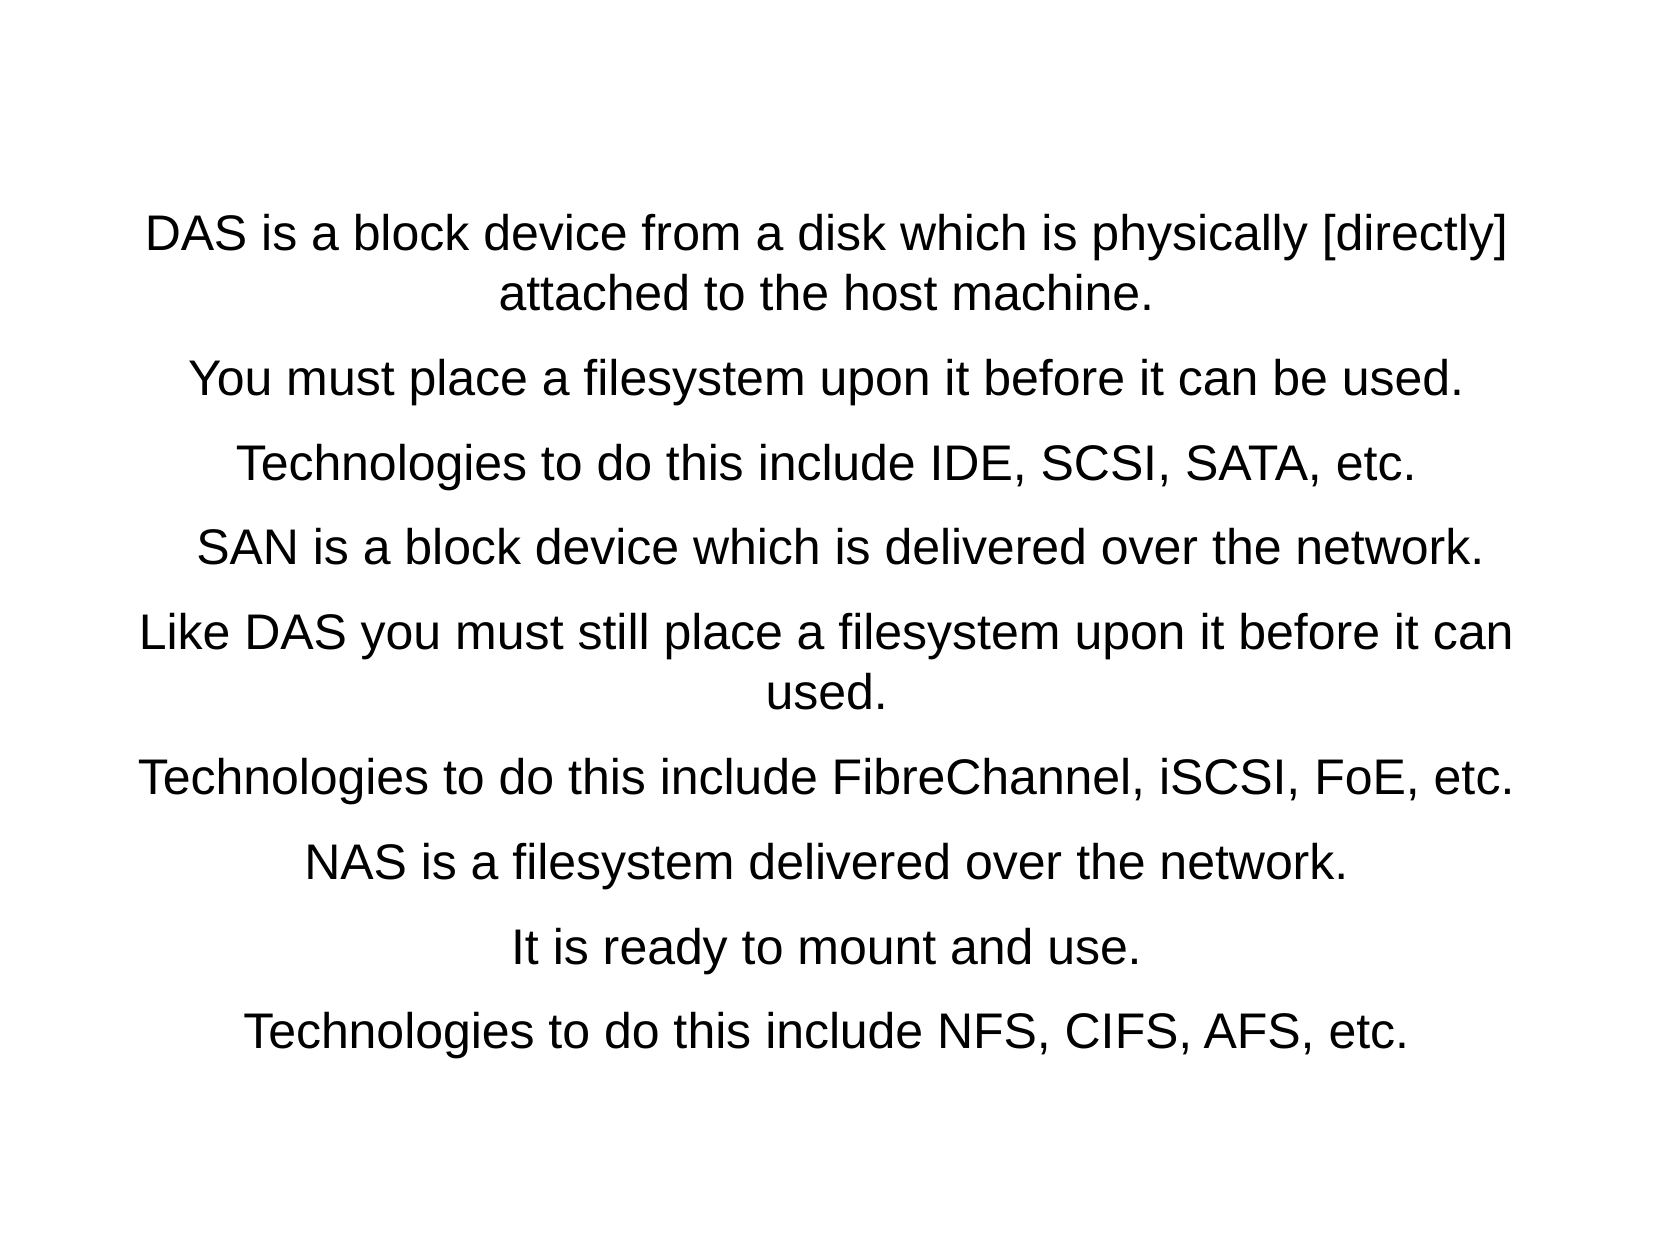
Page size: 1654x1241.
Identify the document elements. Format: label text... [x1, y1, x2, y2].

subtitle DAS is a block device from a disk which is physically [directly] attached to the host machine. You must place a filesystem upon it before it can be used. Technologies to do this include IDE, SCSI, SATA, etc. SAN is a block device which is delivered over the network. Like DAS you must still place a filesystem upon it before it can used. Technologies to do this include FibreChannel, iSCSI, FoE, etc. NAS is a filesystem delivered over the network. It is ready to mount and use. Technologies to do this include NFS, CIFS, AFS, etc. [82, 200, 1571, 1100]
